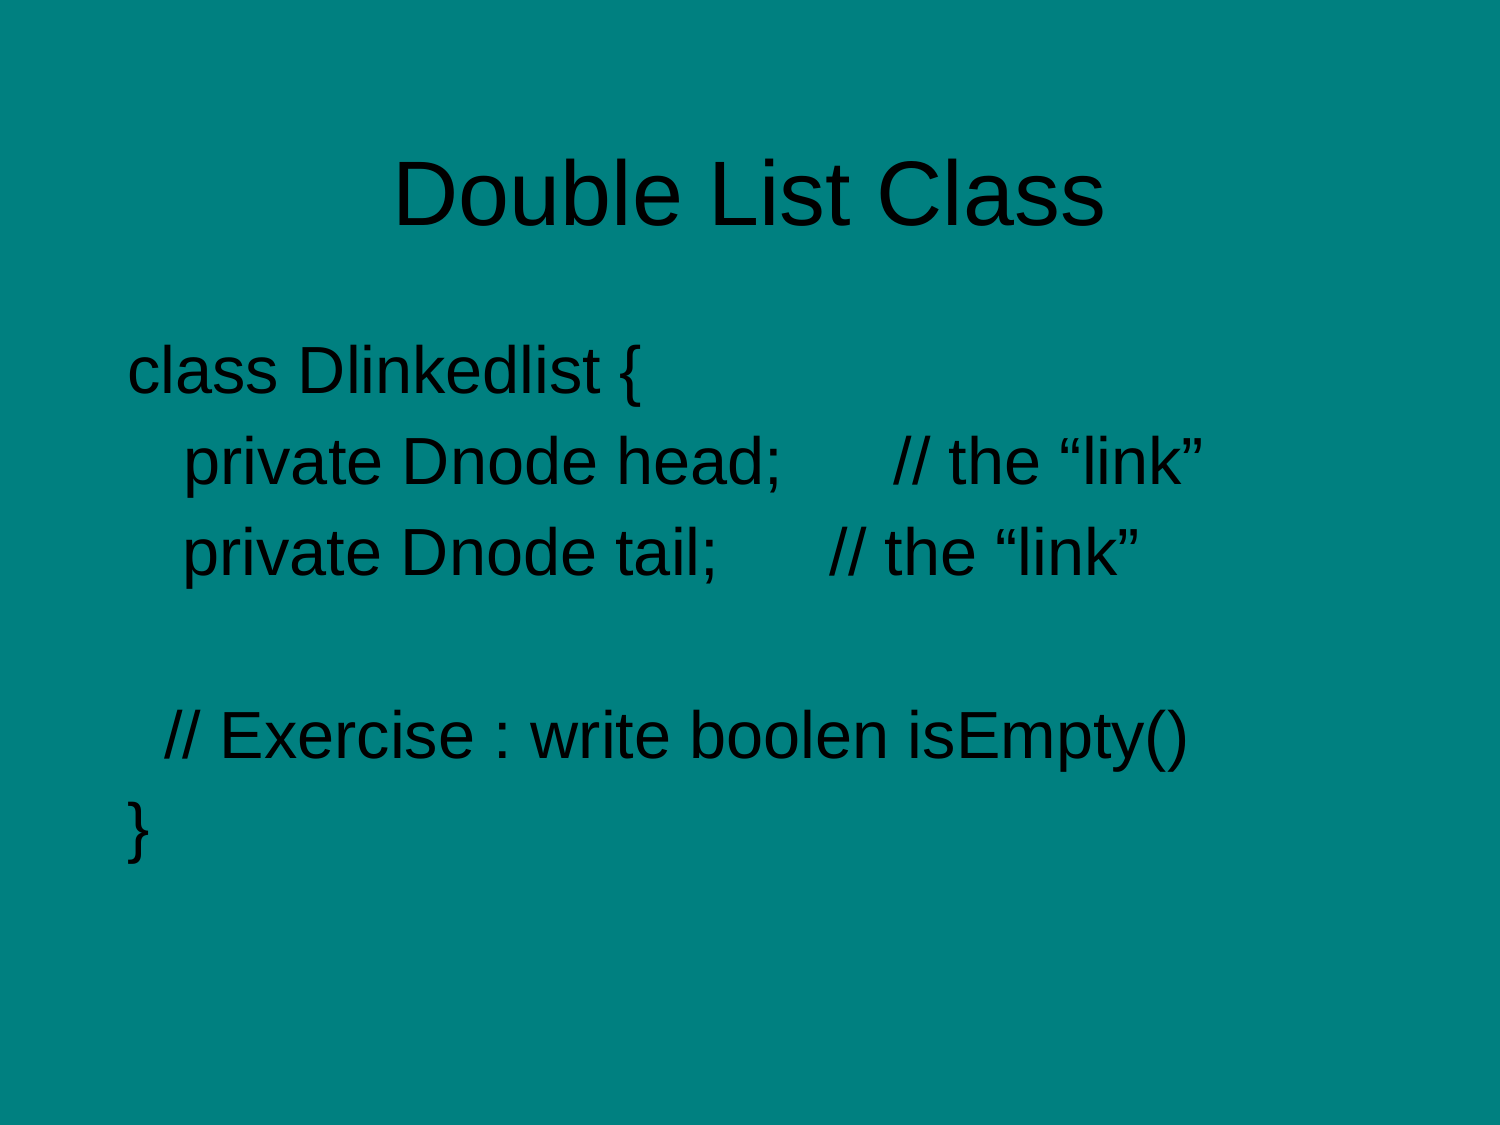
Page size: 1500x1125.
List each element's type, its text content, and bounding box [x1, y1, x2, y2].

title Double List Class [112, 99, 1388, 288]
list class Dlinkedlist { private Dnode head; // the “link” private Dnode tail; // the “link” // Exercise : write boolen isEmpty() } [112, 324, 1388, 1051]
